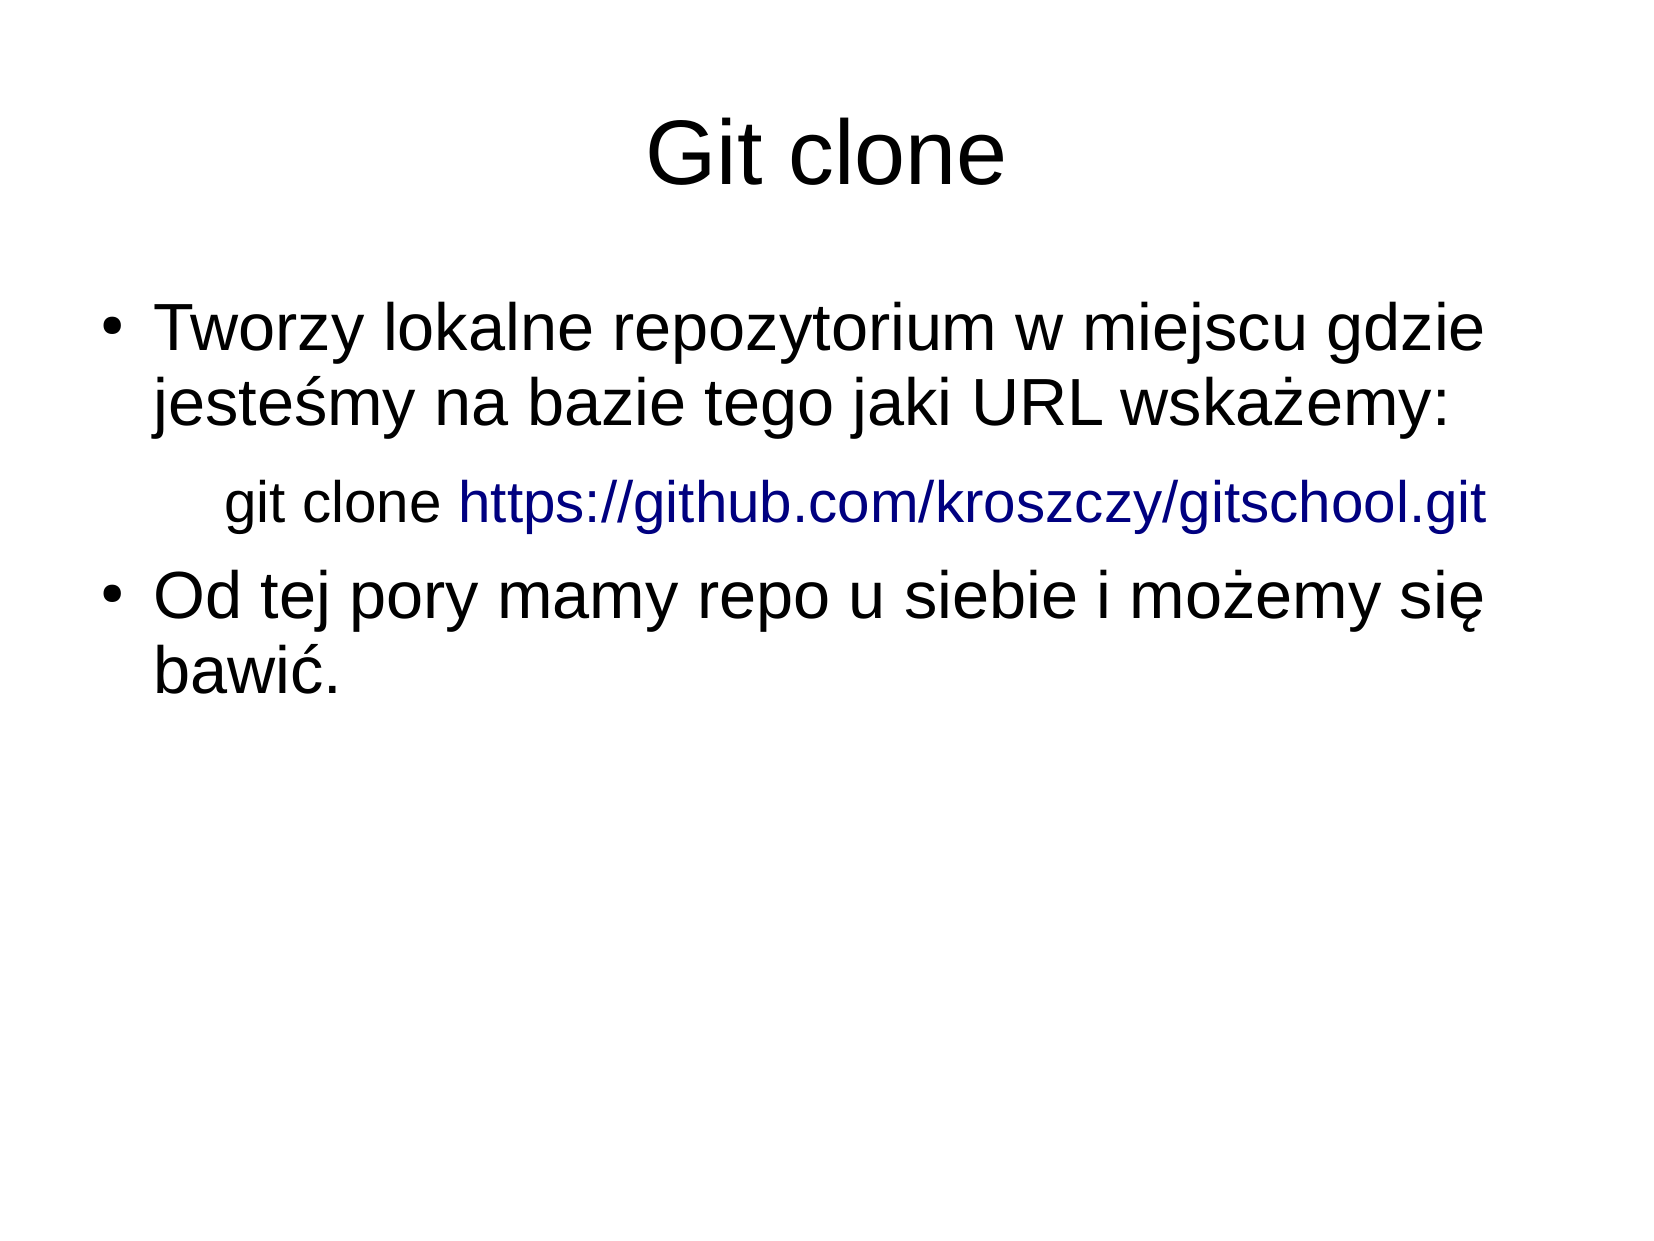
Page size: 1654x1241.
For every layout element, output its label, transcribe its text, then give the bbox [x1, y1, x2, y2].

list Tworzy lokalne repozytorium w miejscu gdzie jesteśmy na bazie tego jaki URL wskażemy: git clone https://github.com/kroszczy/gitschool.git Od tej pory mamy repo u siebie i możemy się bawić. [82, 290, 1571, 1010]
title Git clone [82, 49, 1571, 257]
